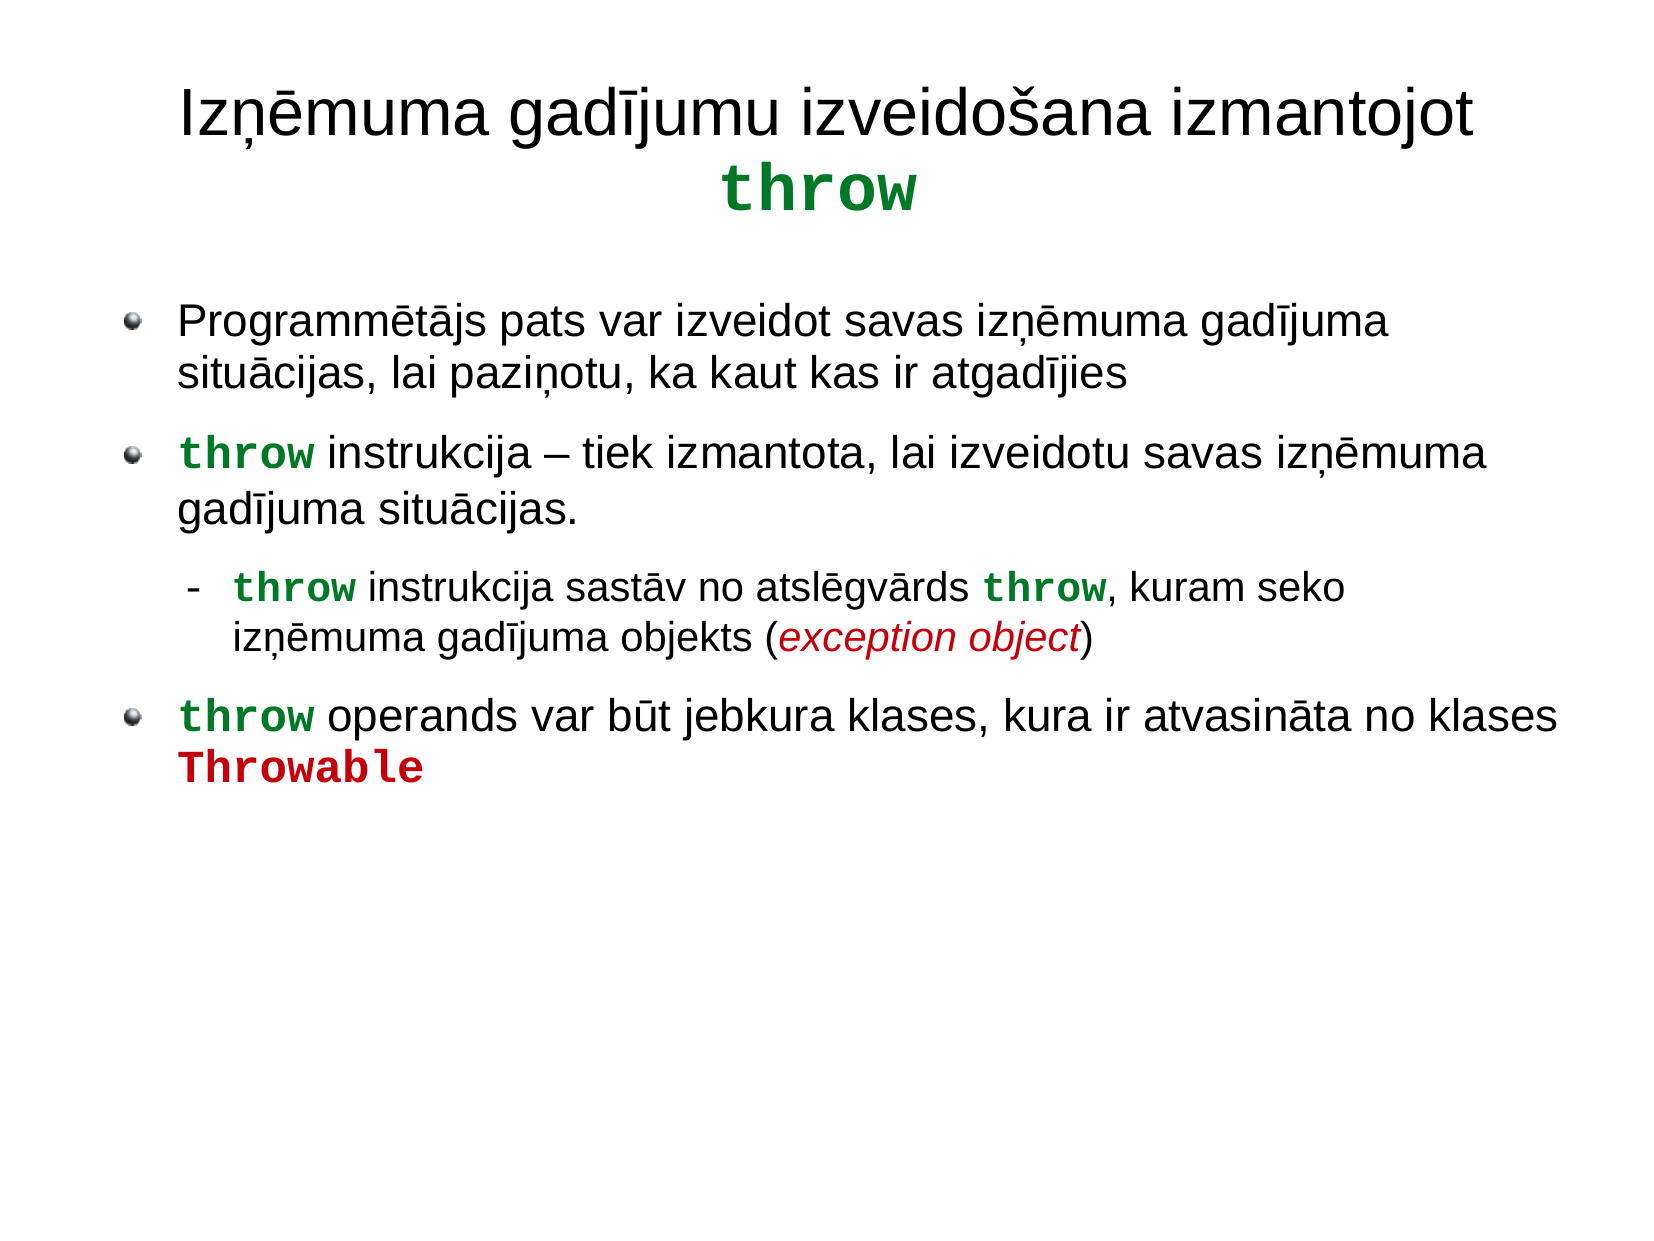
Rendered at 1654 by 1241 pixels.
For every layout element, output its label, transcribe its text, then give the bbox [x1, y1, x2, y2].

list Programmētājs pats var izveidot savas izņēmuma gadījuma situācijas, lai paziņotu, ka kaut kas ir atgadījies throw instrukcija – tiek izmantota, lai izveidotu savas izņēmuma gadījuma situācijas. - throw instrukcija sastāv no atslēgvārds throw, kuram seko izņēmuma gadījuma objekts (exception object) throw operands var būt jebkura klases, kura ir atvasināta no klases Throwable [106, 295, 1562, 1015]
title Izņēmuma gadījumu izveidošana izmantojot throw [82, 49, 1571, 257]
